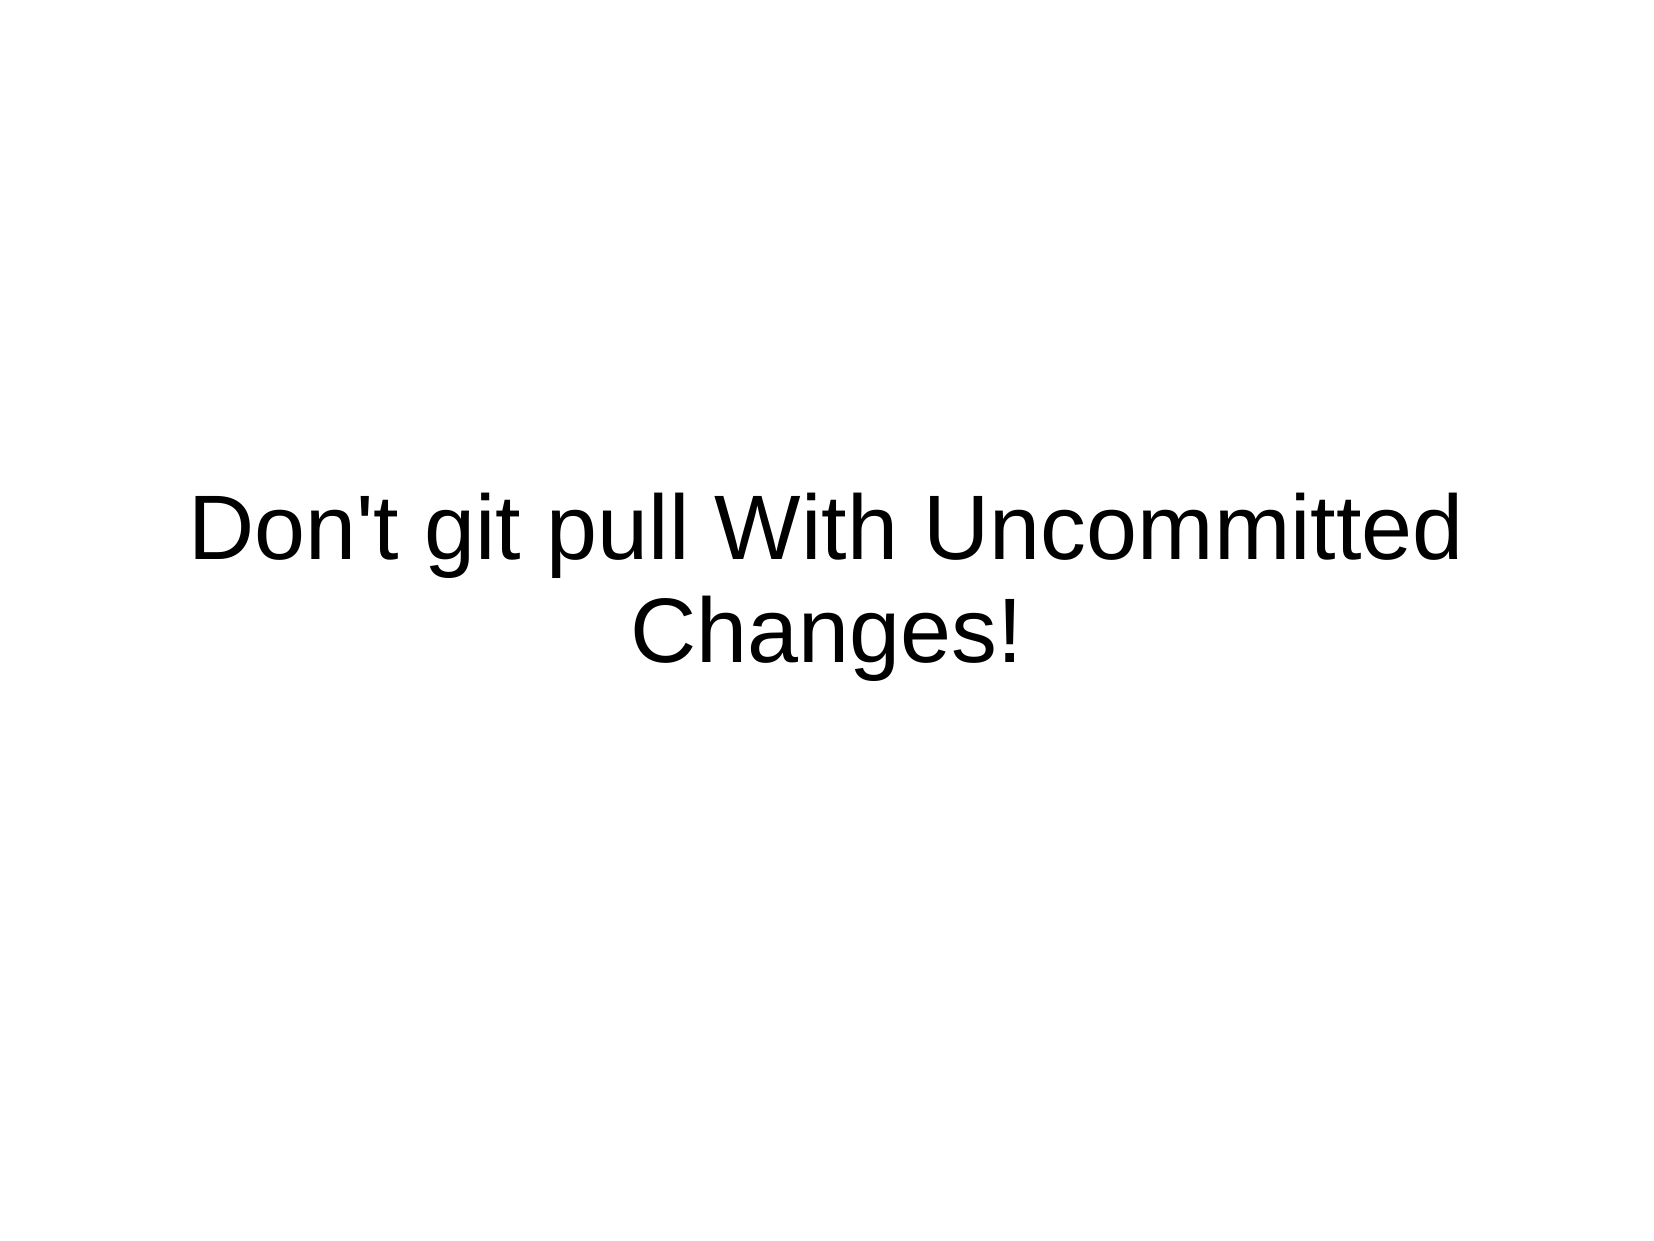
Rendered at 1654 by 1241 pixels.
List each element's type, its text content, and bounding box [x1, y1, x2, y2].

subtitle Don't git pull With Uncommitted Changes! [82, 49, 1571, 1109]
